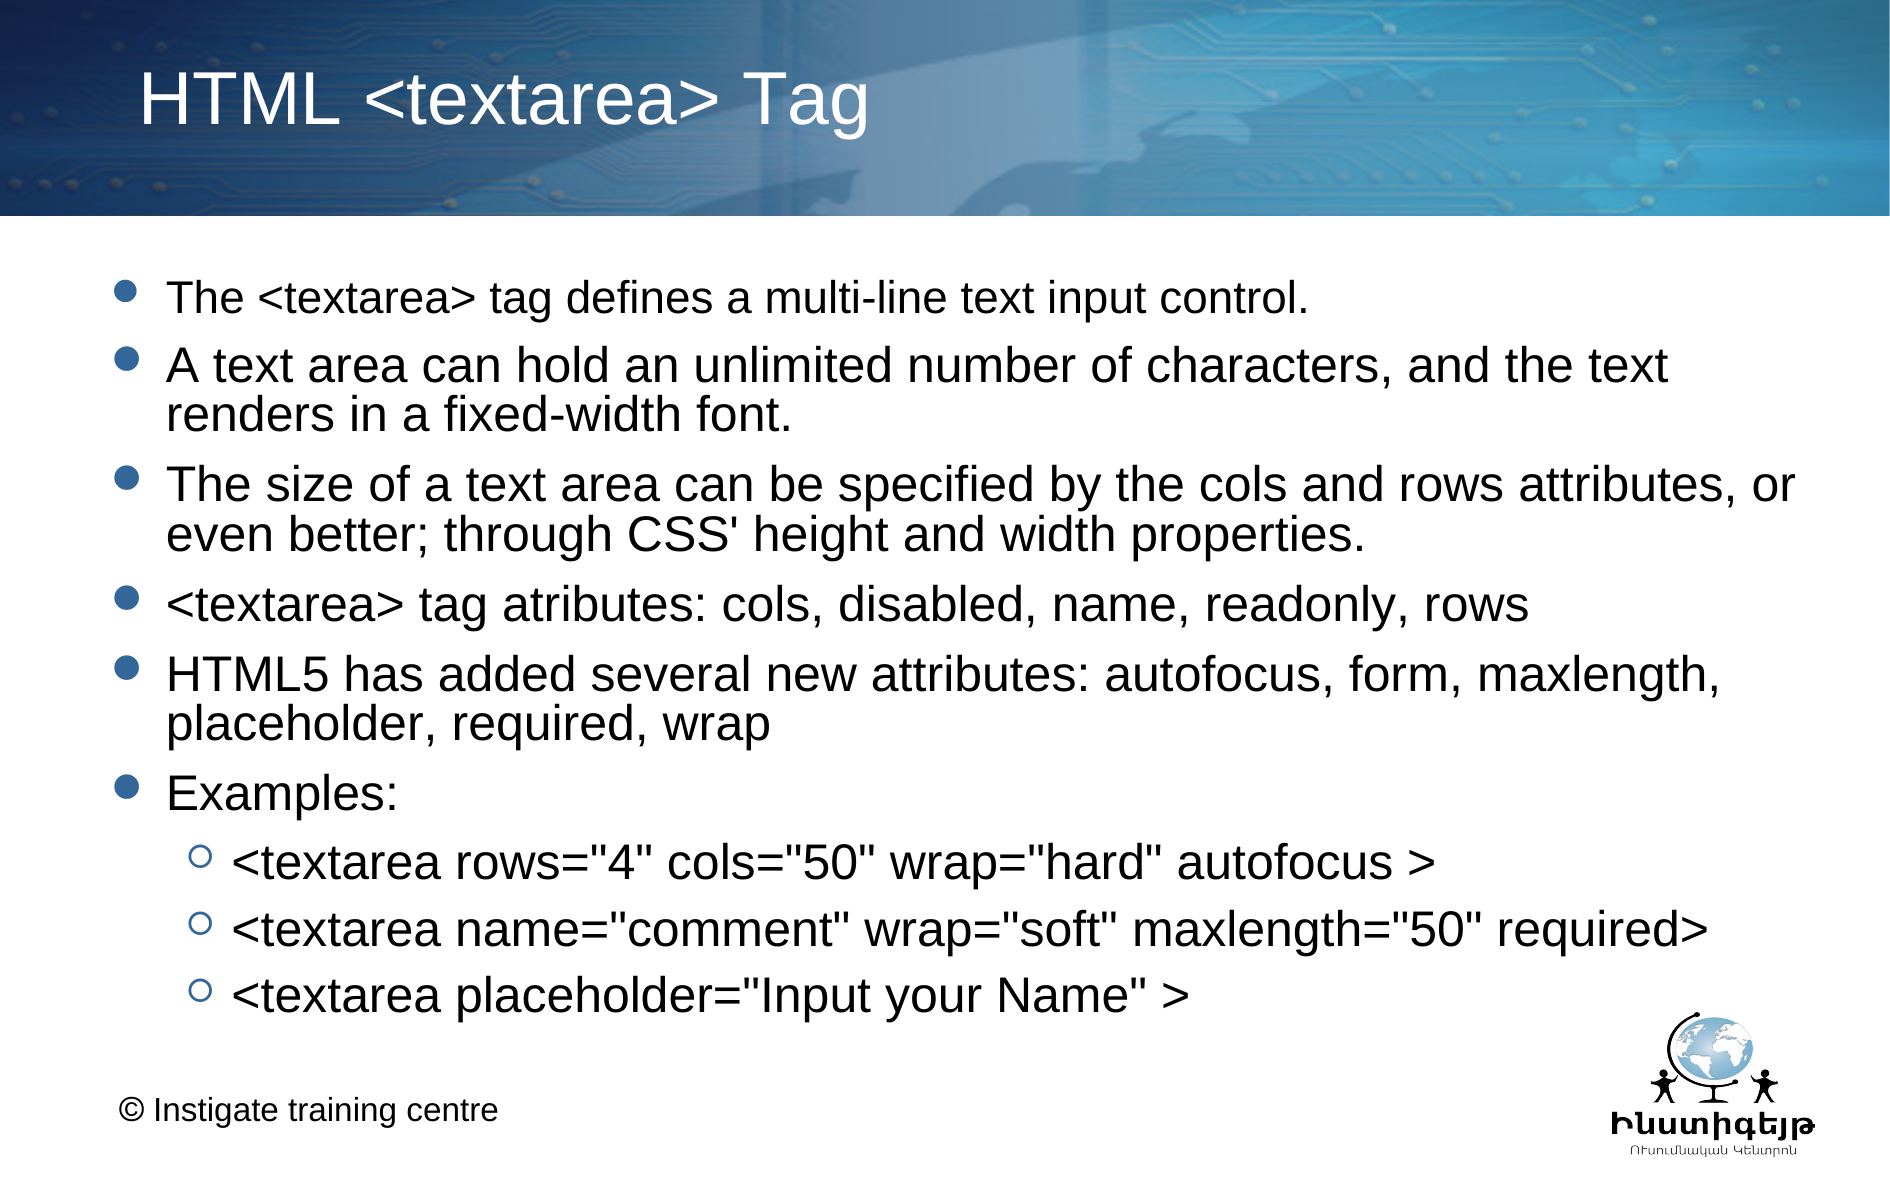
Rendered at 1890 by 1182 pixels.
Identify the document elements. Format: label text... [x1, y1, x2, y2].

picture [0, 0, 1890, 216]
list The <textarea> tag defines a multi-line text input control. A text area can hold an unlimited number of characters, and the text renders in a fixed-width font. The size of a text area can be specified by the cols and rows attributes, or even better; through CSS' height and width properties. <textarea> tag atributes: cols, disabled, name, readonly, rows HTML5 has added several new attributes: autofocus, form, maxlength, placeholder, required, wrap Examples: <textarea rows="4" cols="50" wrap="hard" autofocus > <textarea name="comment" wrap="soft" maxlength="50" required> <textarea placeholder="Input your Name" > [110, 276, 1801, 304]
picture [1612, 1012, 1815, 1157]
